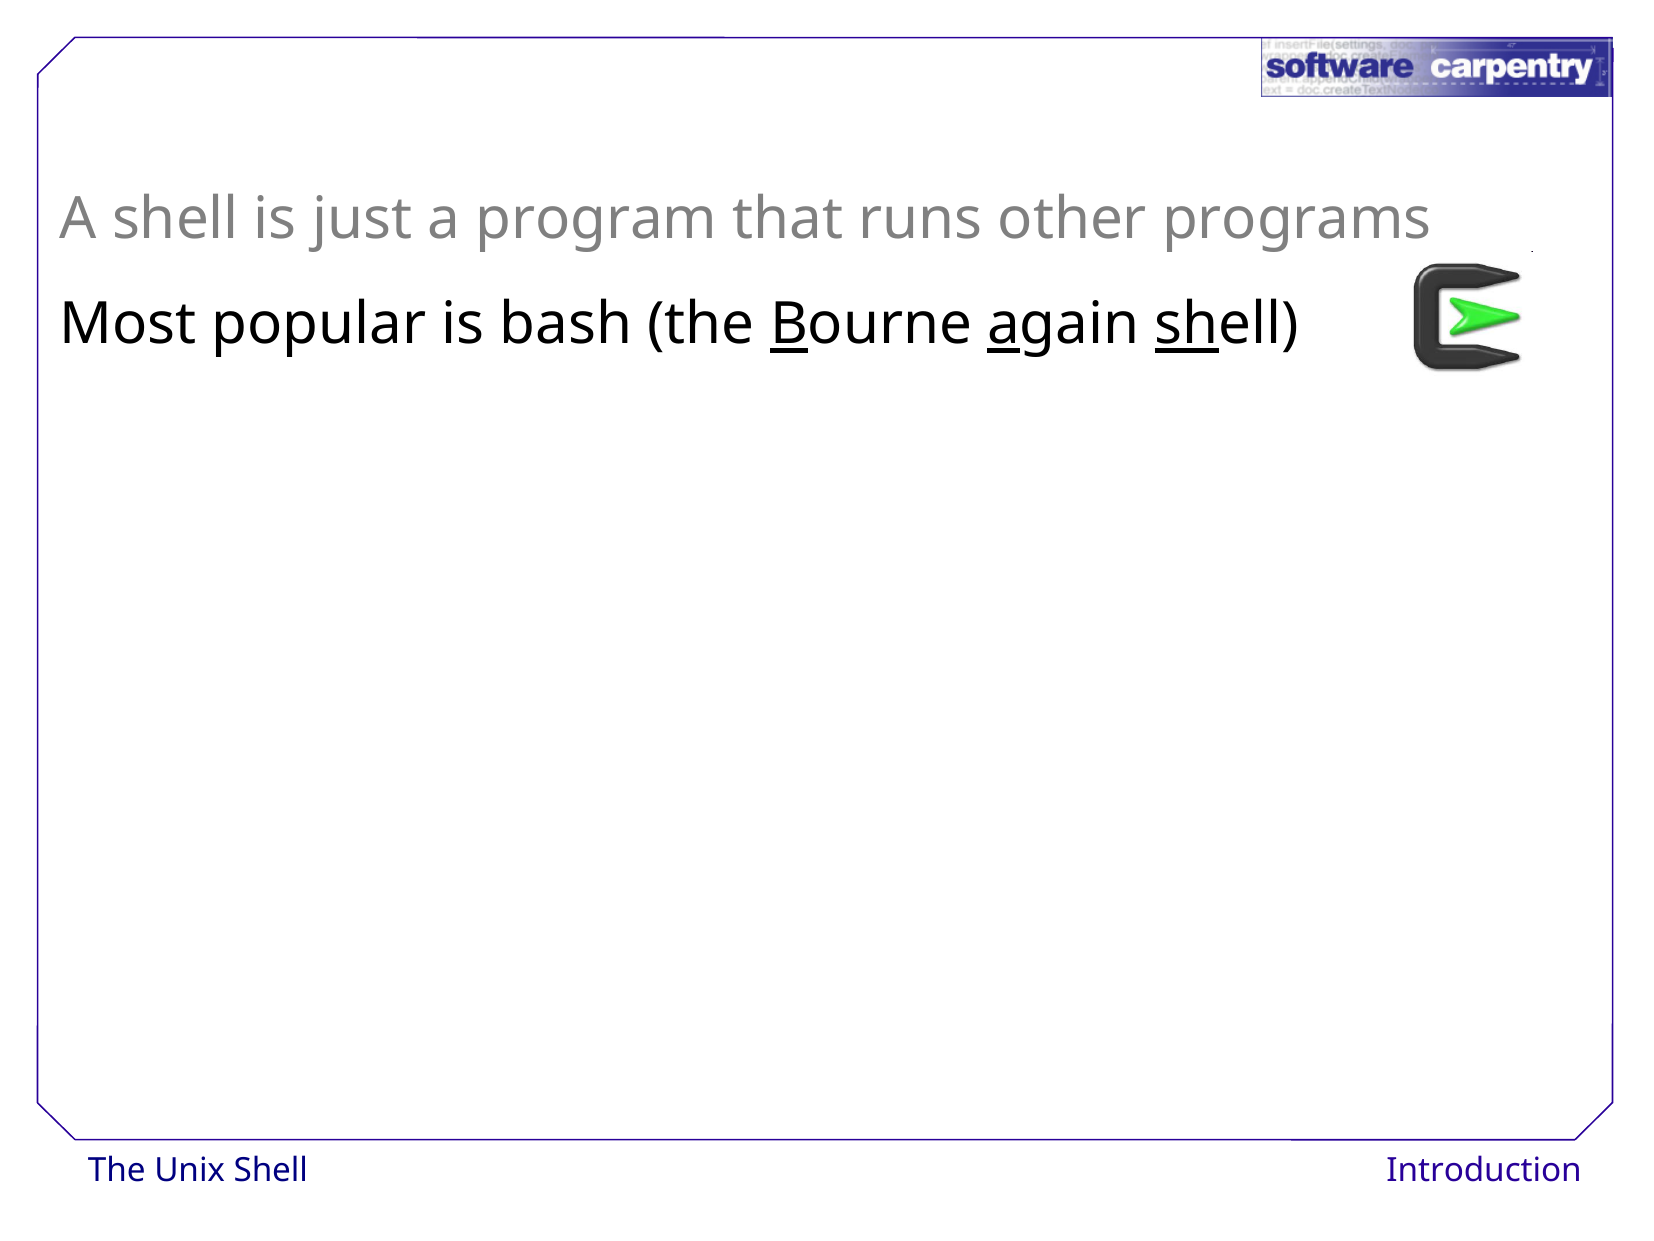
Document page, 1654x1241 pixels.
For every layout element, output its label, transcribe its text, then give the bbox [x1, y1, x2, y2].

picture [1403, 251, 1533, 381]
text_box A shell is just a program that runs other programs Most popular is bash (the Bourne again shell) [44, 137, 1598, 364]
picture [1261, 39, 1613, 97]
